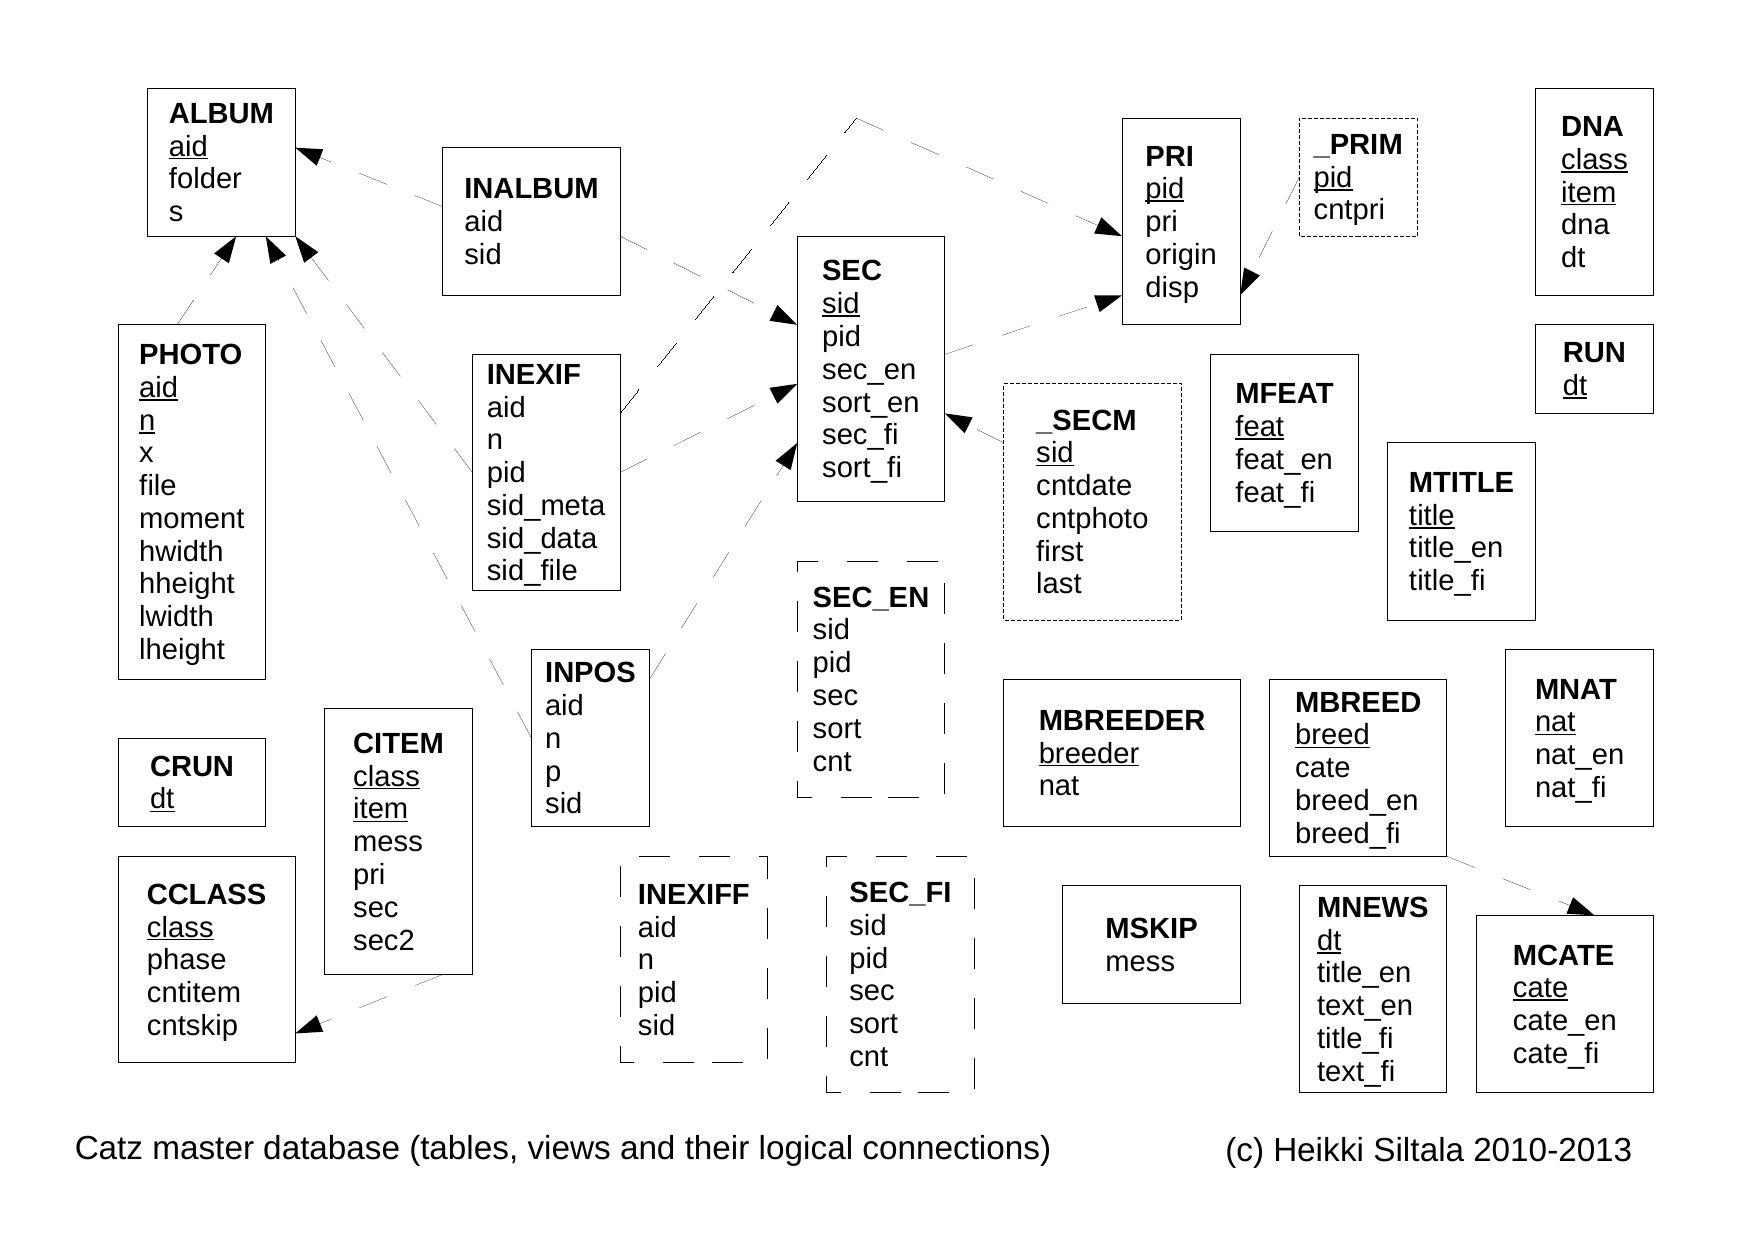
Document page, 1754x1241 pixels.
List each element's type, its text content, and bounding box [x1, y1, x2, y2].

text_box SEC_EN sid pid sec sort cnt [797, 561, 945, 798]
text_box CRUN dt [118, 738, 266, 827]
text_box MCATE cate cate_en cate_fi [1476, 915, 1654, 1093]
text_box SEC_FI sid pid sec sort cnt [826, 856, 975, 1093]
text_box SEC sid pid sec_en sort_en sec_fi sort_fi [797, 236, 945, 502]
text_box Catz master database (tables, views and their logical connections) [60, 1122, 1068, 1175]
text_box DNA class item dna dt [1535, 88, 1654, 296]
text_box INALBUM aid sid [442, 147, 621, 296]
text_box PRI pid pri origin disp [1122, 118, 1241, 325]
text_box MFEAT feat feat_en feat_fi [1210, 354, 1359, 532]
text_box MNAT nat nat_en nat_fi [1505, 649, 1654, 827]
text_box MSKIP mess [1062, 885, 1241, 1004]
text_box INPOS aid n p sid [531, 649, 650, 827]
text_box CITEM class item mess pri sec sec2 [324, 708, 473, 975]
text_box RUN dt [1535, 324, 1654, 414]
text_box INEXIFF aid n pid sid [620, 856, 768, 1063]
text_box _PRIM pid cntpri [1299, 118, 1418, 237]
text_box PHOTO aid n x file moment hwidth hheight lwidth lheight [118, 324, 266, 680]
text_box MBREED breed cate breed_en breed_fi [1269, 679, 1447, 857]
text_box MBREEDER breeder nat [1003, 679, 1241, 827]
text_box INEXIF aid n pid sid_meta sid_data sid_file [472, 354, 621, 591]
text_box _SECM sid cntdate cntphoto first last [1003, 383, 1182, 621]
text_box (c) Heikki Siltala 2010-2013 [1210, 1124, 1674, 1177]
text_box MTITLE title title_en title_fi [1387, 442, 1536, 621]
text_box ALBUM aid folder s [147, 88, 296, 237]
text_box CCLASS class phase cntitem cntskip [118, 856, 296, 1063]
text_box MNEWS dt title_en text_en title_fi text_fi [1299, 885, 1447, 1093]
